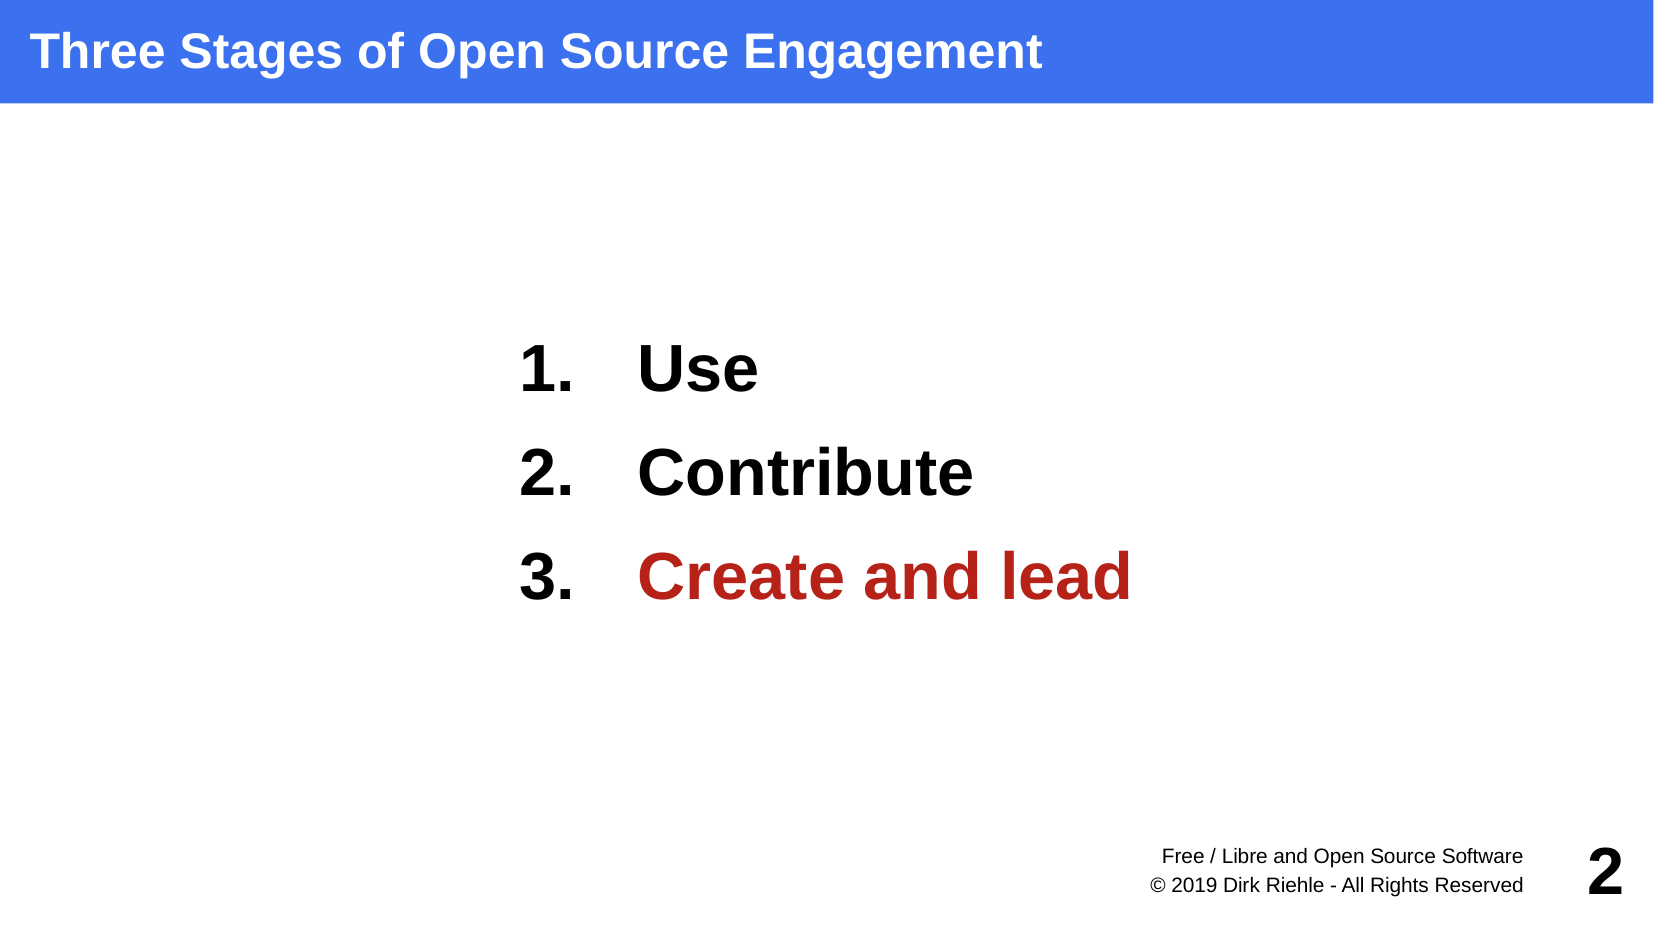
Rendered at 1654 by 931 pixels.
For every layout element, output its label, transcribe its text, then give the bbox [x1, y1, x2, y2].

subtitle Use Contribute Create and lead [29, 132, 1625, 813]
title Three Stages of Open Source Engagement [0, 0, 1654, 104]
